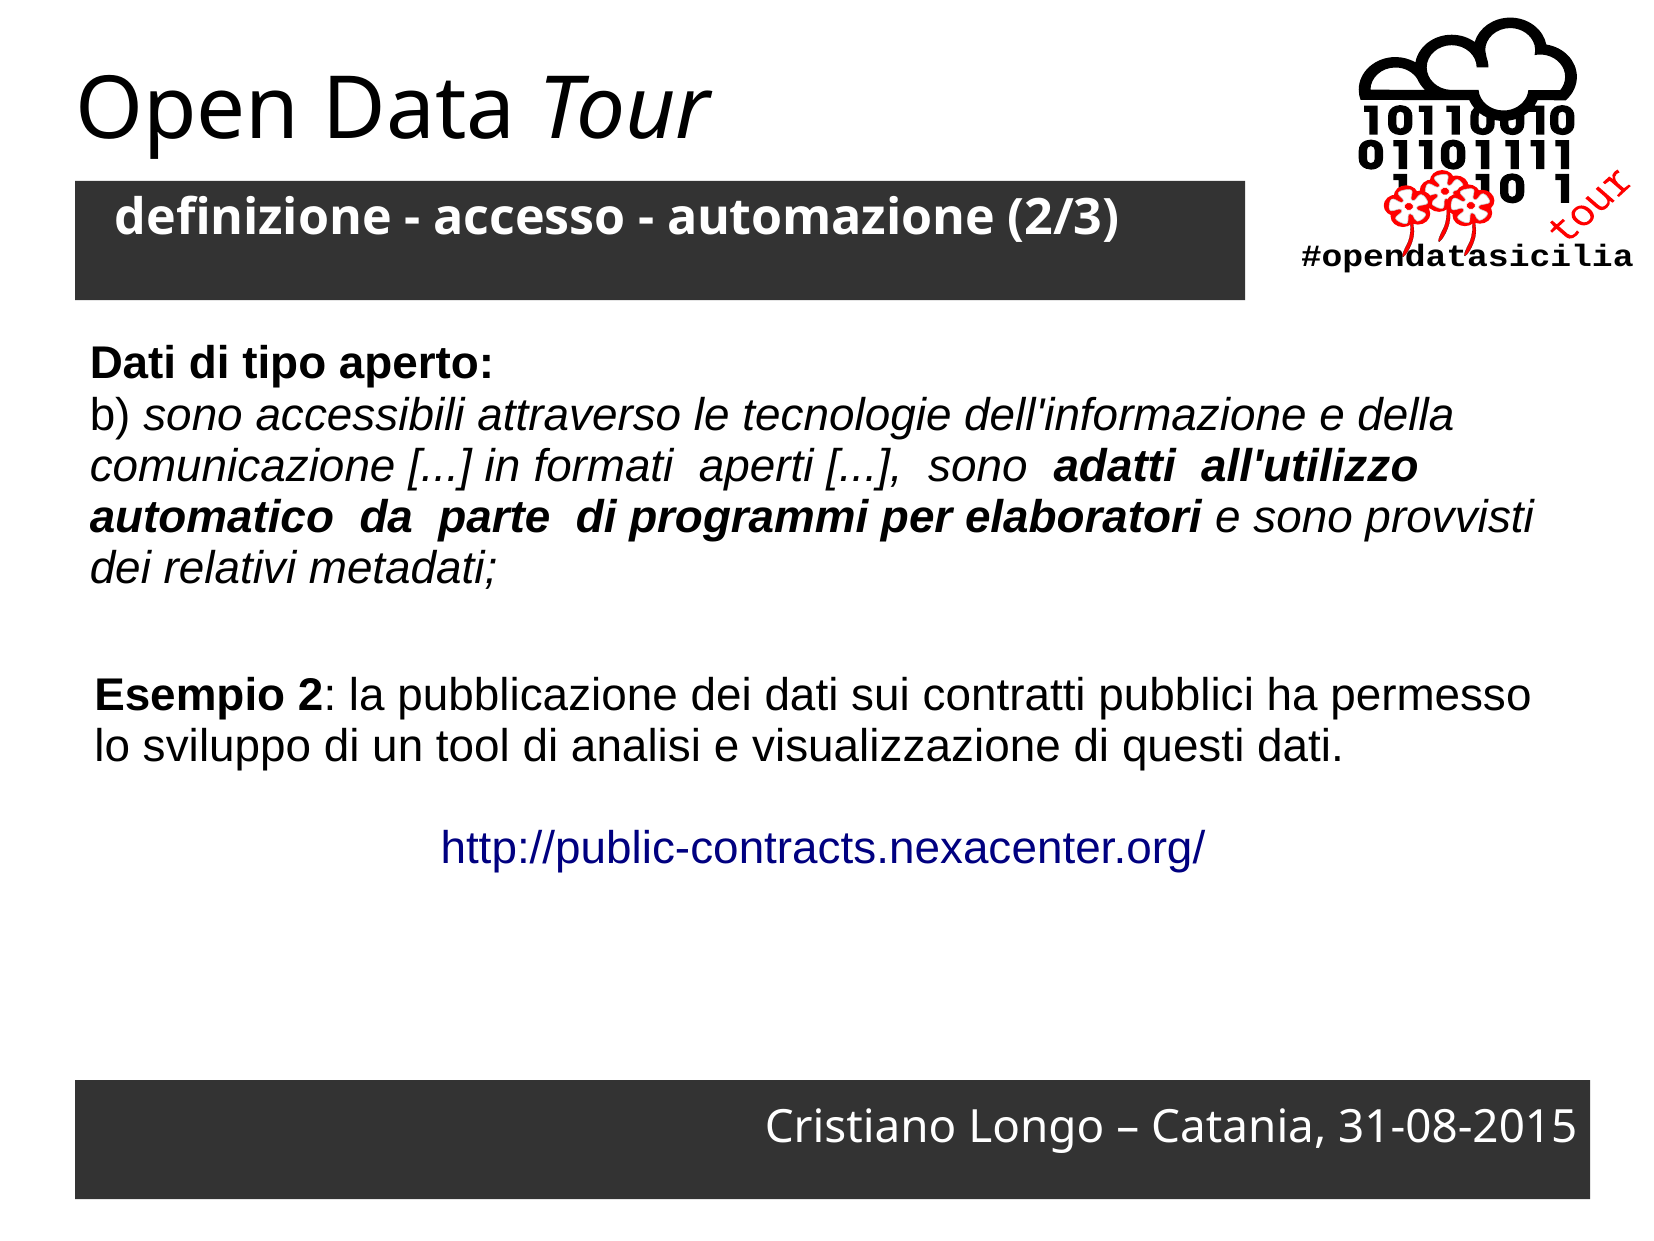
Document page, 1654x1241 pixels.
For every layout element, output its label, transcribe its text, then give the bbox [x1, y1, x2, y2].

list definizione - accesso - automazione (2/3) [75, 180, 1246, 301]
picture [1302, 17, 1633, 273]
list Cristiano Longo – Catania, 31-08-2015 [75, 1080, 1591, 1200]
text_box Dati di tipo aperto: b) sono accessibili attraverso le tecnologie dell'informazione e della comunicazione [...] in formati aperti [...], sono adatti all'utilizzo automatico da parte di programmi per elaboratori e sono provvisti dei relativi metadati; [75, 330, 1561, 602]
text_box Esempio 2: la pubblicazione dei dati sui contratti pubblici ha permesso lo sviluppo di un tool di analisi e visualizzazione di questi dati. http://public-contracts.nexacenter.org/ [79, 661, 1580, 971]
list Open Data Tour [75, 45, 1246, 165]
